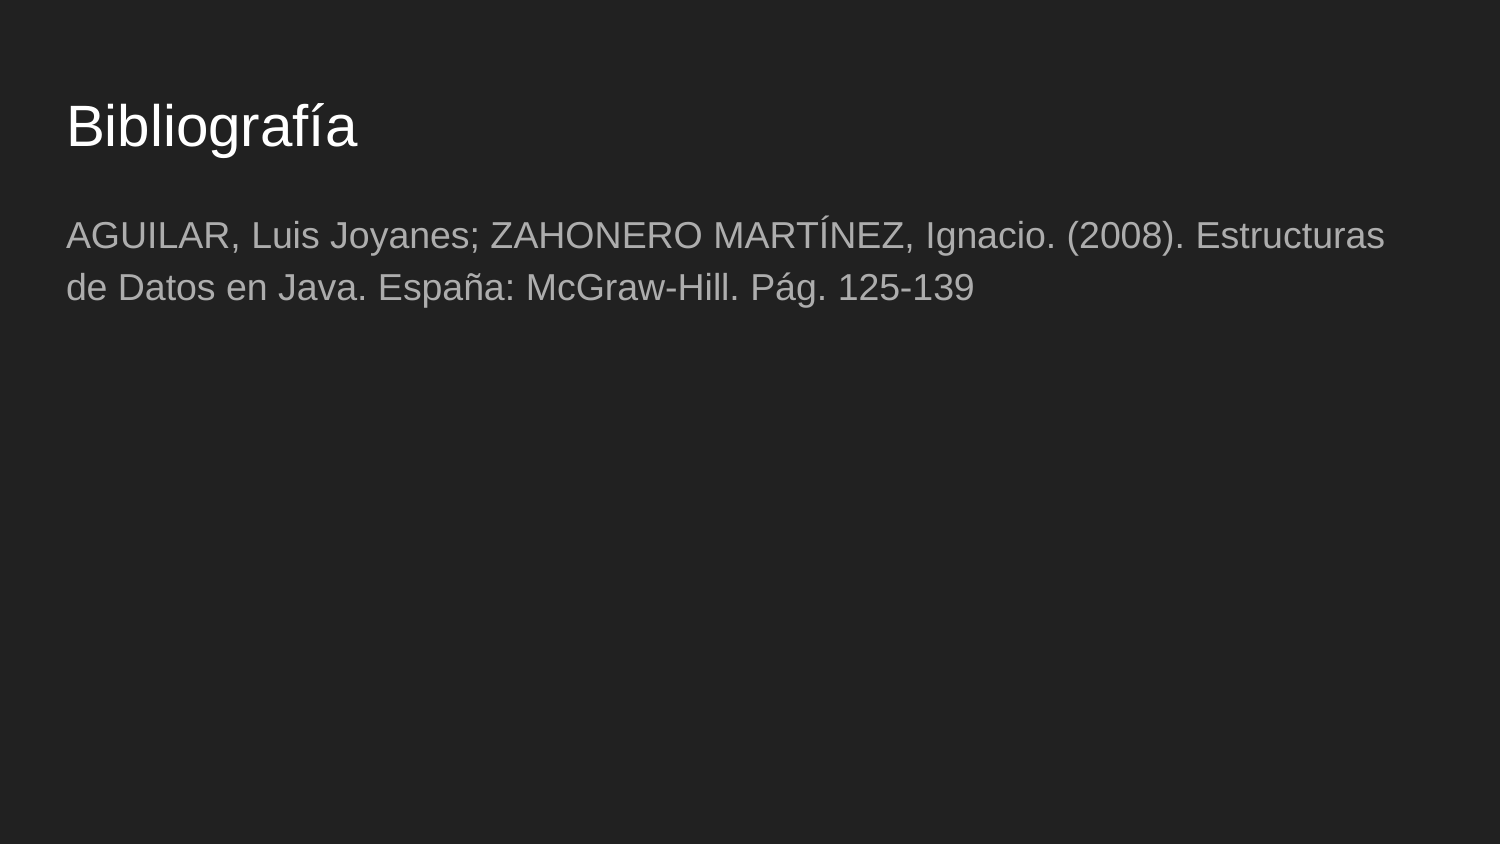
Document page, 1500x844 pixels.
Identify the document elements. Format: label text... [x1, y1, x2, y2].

title Bibliografía [51, 72, 1449, 167]
list AGUILAR, Luis Joyanes; ZAHONERO MARTÍNEZ, Ignacio. (2008). Estructuras de Datos en Java. España: McGraw-Hill. Pág. 125-139 [51, 189, 1449, 750]
